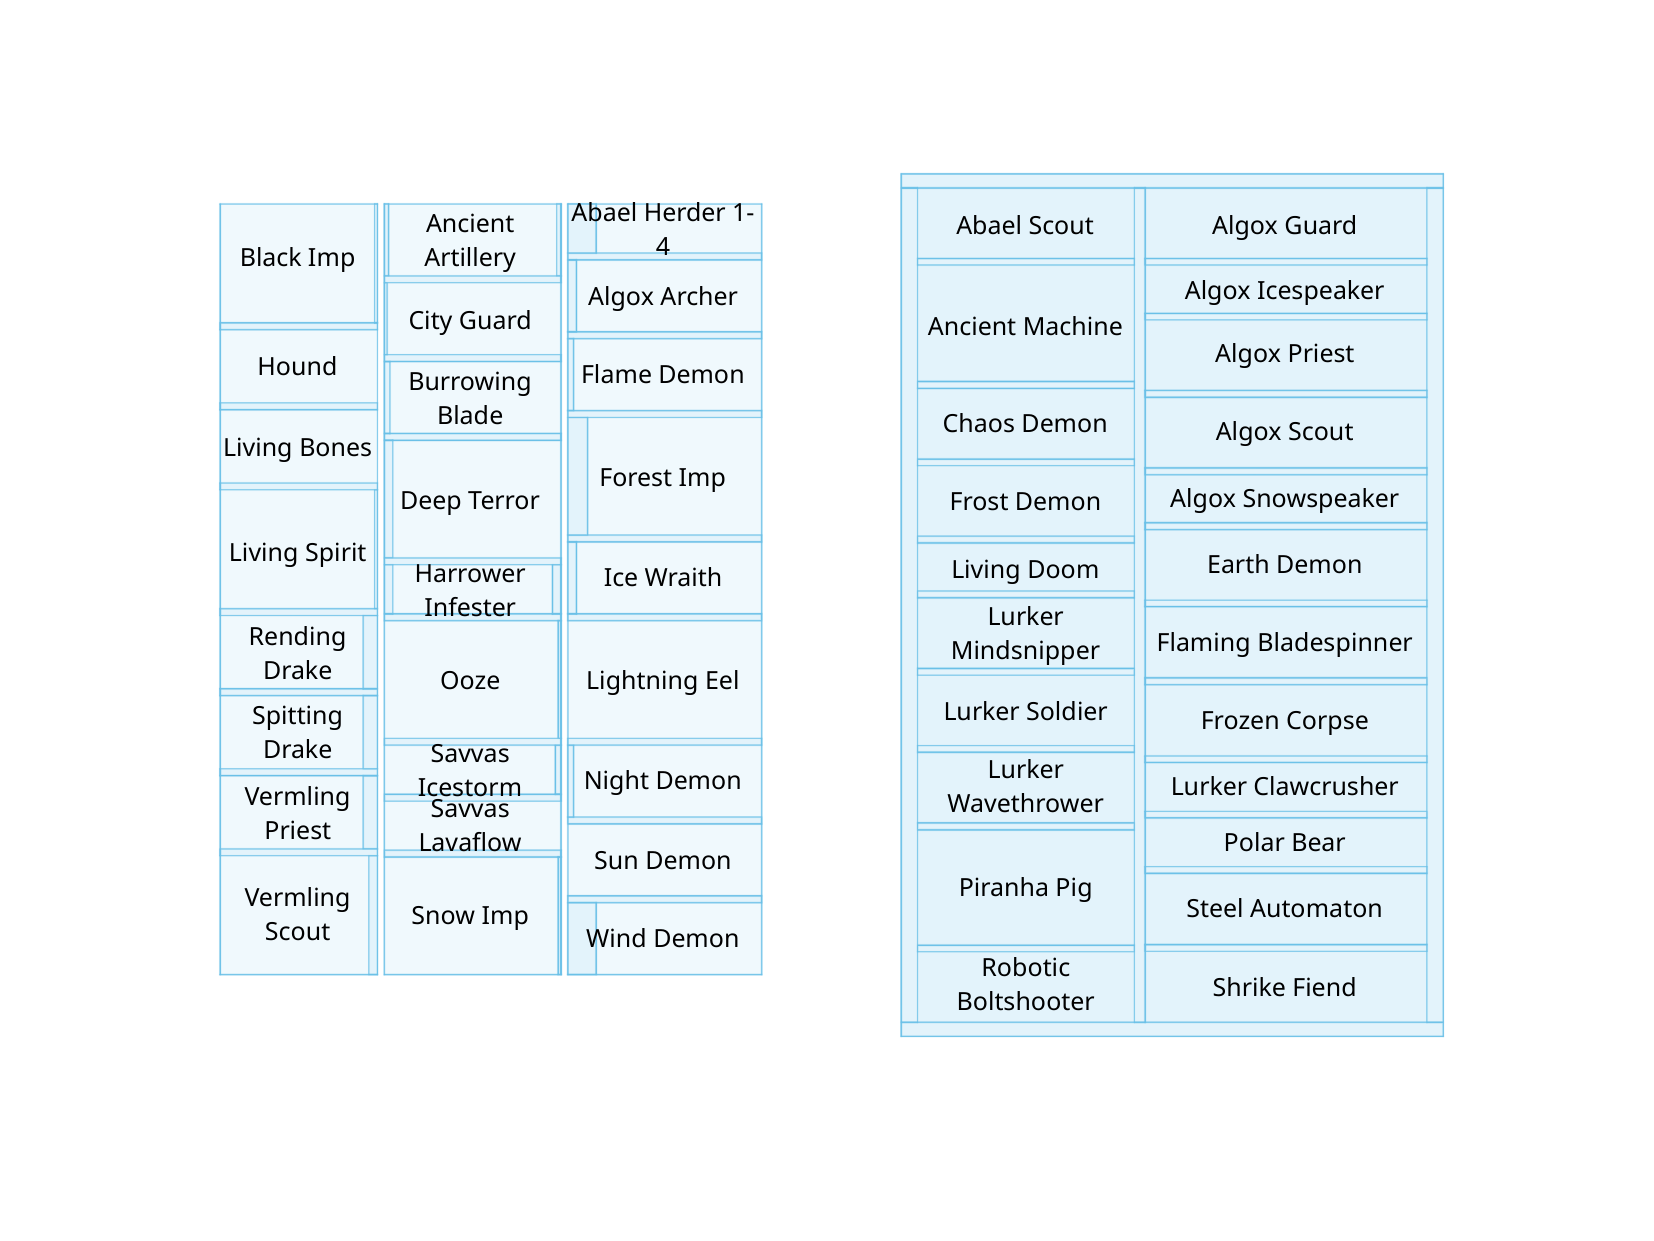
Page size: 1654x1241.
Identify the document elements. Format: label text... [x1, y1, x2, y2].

text_box City Guard [382, 283, 559, 356]
text_box Ooze [382, 620, 559, 738]
text_box Vermling Priest [219, 775, 377, 851]
text_box Ancient Artillery [382, 203, 559, 276]
text_box Flame Demon [566, 338, 759, 410]
text_box Savvas Icestorm [382, 743, 559, 795]
text_box Flaming Bladespinner [1144, 606, 1426, 679]
text_box Lightning Eel [567, 620, 760, 738]
text_box Ice Wraith [567, 541, 760, 612]
picture [210, 193, 774, 987]
text_box Algox Archer [567, 260, 760, 332]
text_box Hound [218, 328, 377, 404]
text_box Steel Automaton [1144, 871, 1426, 944]
text_box Savvas Lavaflow [382, 799, 559, 851]
text_box Forest Imp [566, 418, 759, 536]
text_box Vermling Scout [219, 854, 377, 974]
text_box Wind Demon [567, 901, 760, 974]
text_box Earth Demon [1144, 528, 1426, 601]
text_box Lurker Clawcrusher [1144, 760, 1426, 812]
text_box Algox Snowspeaker [1144, 473, 1426, 522]
text_box Algox Icespeaker [1144, 263, 1426, 316]
text_box Lurker Wavethrower [917, 750, 1135, 822]
text_box Abael Scout [916, 188, 1135, 261]
text_box Polar Bear [1144, 817, 1426, 866]
text_box Frozen Corpse [1144, 683, 1426, 756]
subtitle Black Imp [218, 203, 377, 309]
text_box Living Spirit [219, 490, 377, 614]
text_box Chaos Demon [916, 386, 1135, 459]
text_box Algox Scout [1144, 394, 1426, 467]
text_box Sun Demon [567, 823, 760, 896]
text_box Piranha Pig [917, 828, 1135, 946]
text_box Lurker Soldier [917, 675, 1135, 747]
text_box Lurker Mindsnipper [916, 596, 1135, 669]
text_box Snow Imp [382, 856, 559, 974]
text_box Frost Demon [916, 465, 1135, 537]
text_box Algox Guard [1144, 189, 1426, 262]
text_box Rending Drake [219, 614, 377, 691]
text_box Living Bones [219, 409, 377, 485]
picture [892, 164, 1456, 1047]
text_box Deep Terror [382, 440, 559, 558]
text_box Shrike Fiend [1144, 952, 1426, 1022]
text_box Ancient Machine [916, 270, 1135, 382]
text_box Abael Herder 1-4 [566, 203, 759, 254]
text_box Living Doom [916, 543, 1135, 595]
text_box Robotic Boltshooter [917, 948, 1135, 1021]
text_box Night Demon [567, 743, 760, 816]
text_box Spitting Drake [219, 694, 377, 770]
text_box Harrower Infester [382, 563, 559, 615]
text_box Algox Priest [1144, 318, 1426, 387]
text_box Burrowing Blade [382, 361, 559, 434]
